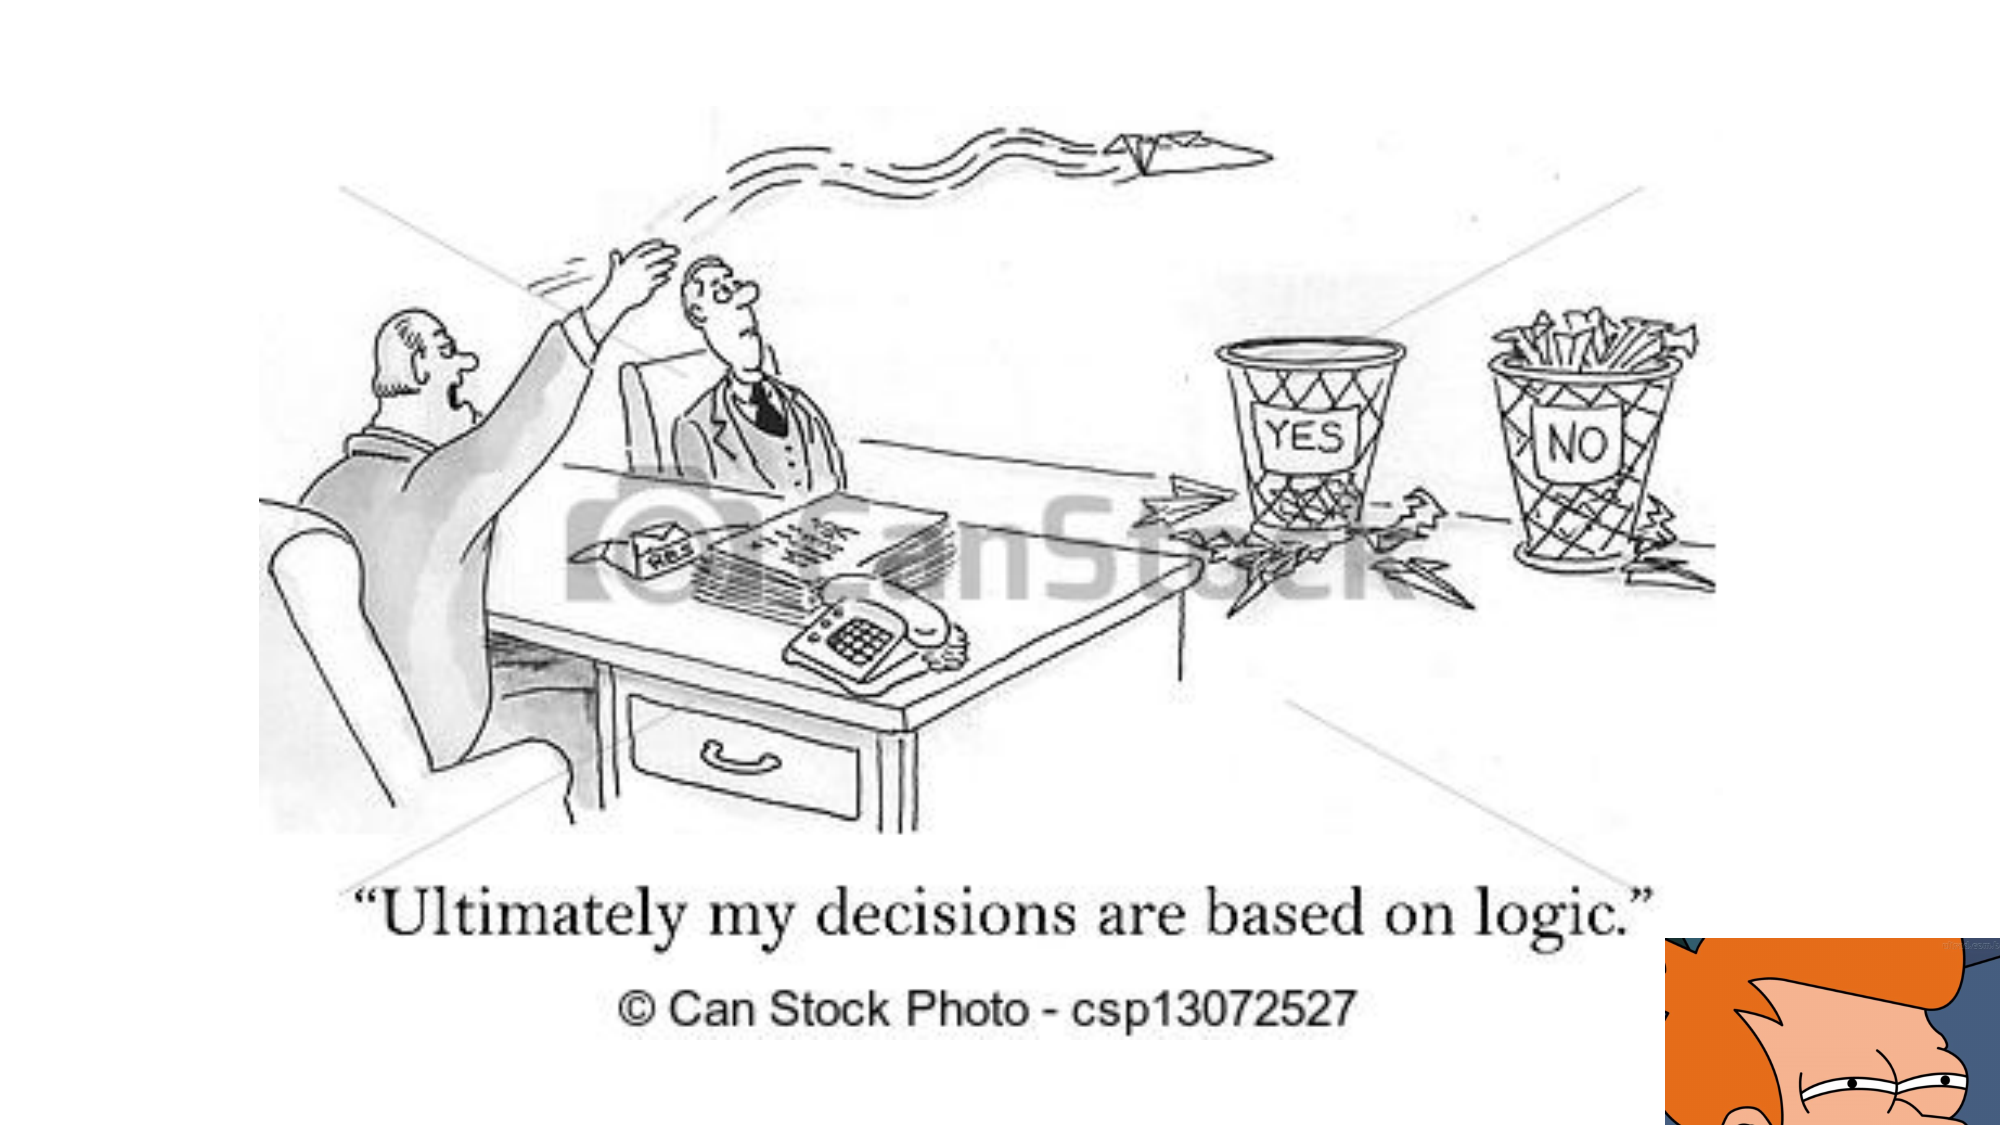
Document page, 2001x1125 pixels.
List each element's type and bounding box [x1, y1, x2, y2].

picture [259, 106, 2000, 1125]
